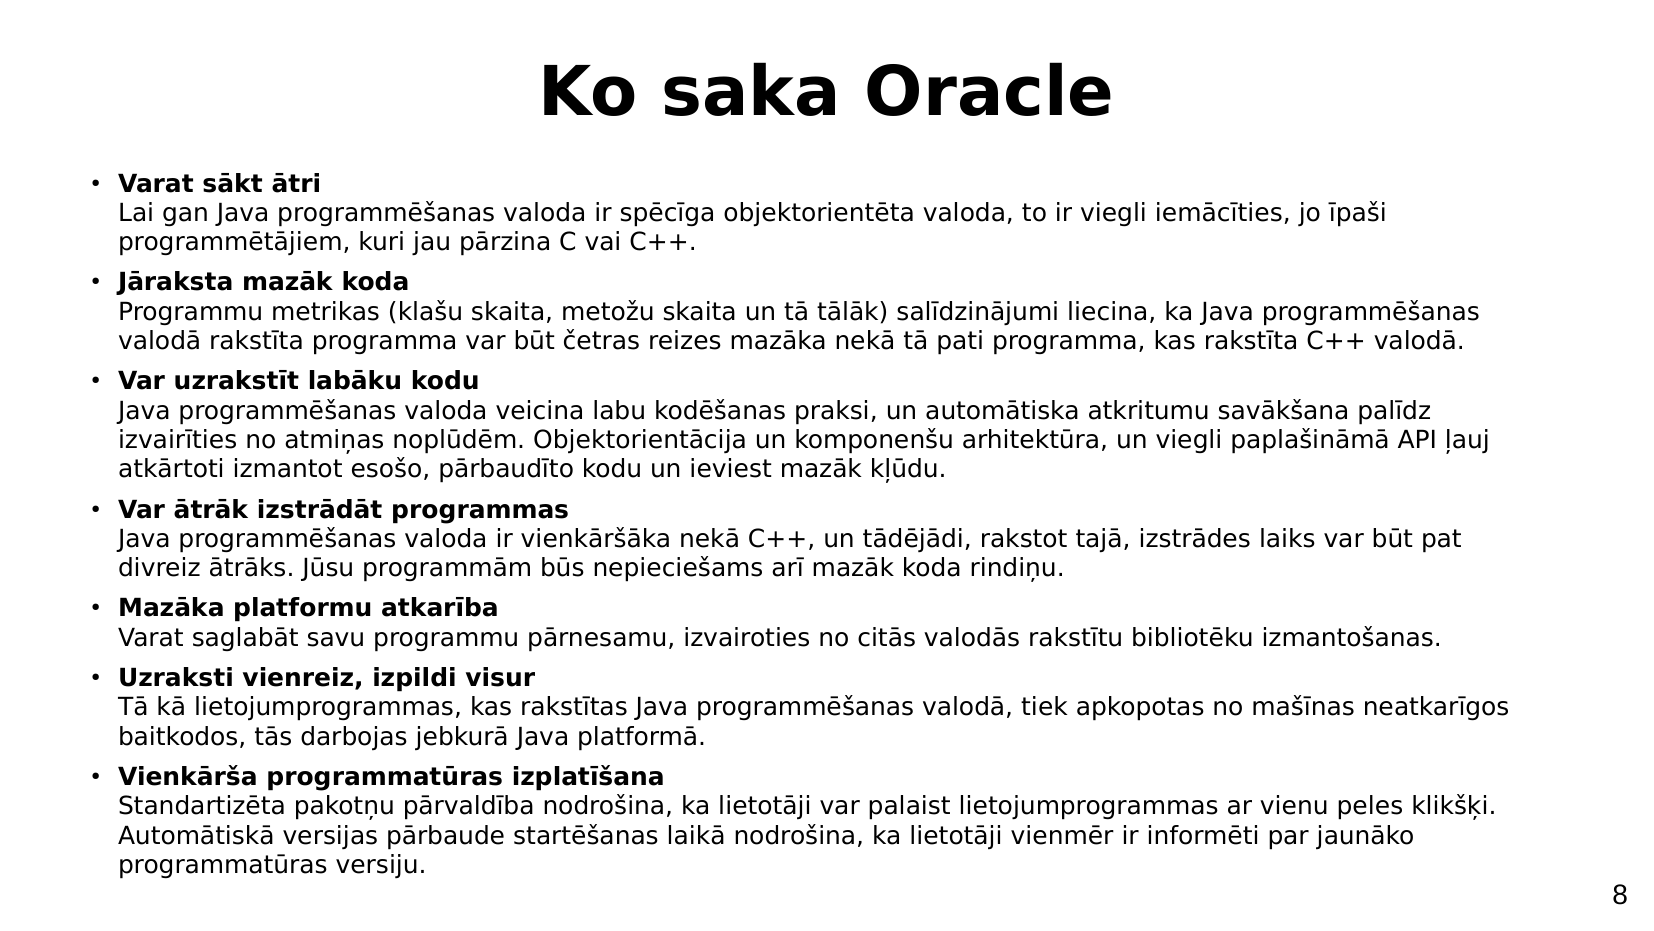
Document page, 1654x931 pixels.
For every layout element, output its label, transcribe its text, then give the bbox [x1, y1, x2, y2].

list Varat sākt ātri Lai gan Java programmēšanas valoda ir spēcīga objektorientēta valoda, to ir viegli iemācīties, jo īpaši programmētājiem, kuri jau pārzina C vai C++. Jāraksta mazāk koda Programmu metrikas (klašu skaita, metožu skaita un tā tālāk) salīdzinājumi liecina, ka Java programmēšanas valodā rakstīta programma var būt četras reizes mazāka nekā tā pati programma, kas rakstīta C++ valodā. Var uzrakstīt labāku kodu Java programmēšanas valoda veicina labu kodēšanas praksi, un automātiska atkritumu savākšana palīdz izvairīties no atmiņas noplūdēm. Objektorientācija un komponenšu arhitektūra, un viegli paplašināmā API ļauj atkārtoti izmantot esošo, pārbaudīto kodu un ieviest mazāk kļūdu. Var ātrāk izstrādāt programmas Java programmēšanas valoda ir vienkāršāka nekā C++, un tādējādi, rakstot tajā, izstrādes laiks var būt pat divreiz ātrāks. Jūsu programmām būs nepieciešams arī mazāk koda rindiņu. Mazāka platformu atkarība Varat saglabāt savu programmu pārnesamu, izvairoties no citās valodās rakstītu bibliotēku izmantošanas. Uzraksti vienreiz, izpildi visur Tā kā lietojumprogrammas, kas rakstītas Java programmēšanas valodā, tiek apkopotas no mašīnas neatkarīgos baitkodos, tās darbojas jebkurā Java platformā. Vienkārša programmatūras izplatīšana Standartizēta pakotņu pārvaldība nodrošina, ka lietotāji var palaist lietojumprogrammas ar vienu peles klikšķi. Automātiskā versijas pārbaude startēšanas laikā nodrošina, ka lietotāji vienmēr ir informēti par jaunāko programmatūras versiju. [82, 168, 1538, 889]
title Ko saka Oracle [82, 37, 1571, 147]
